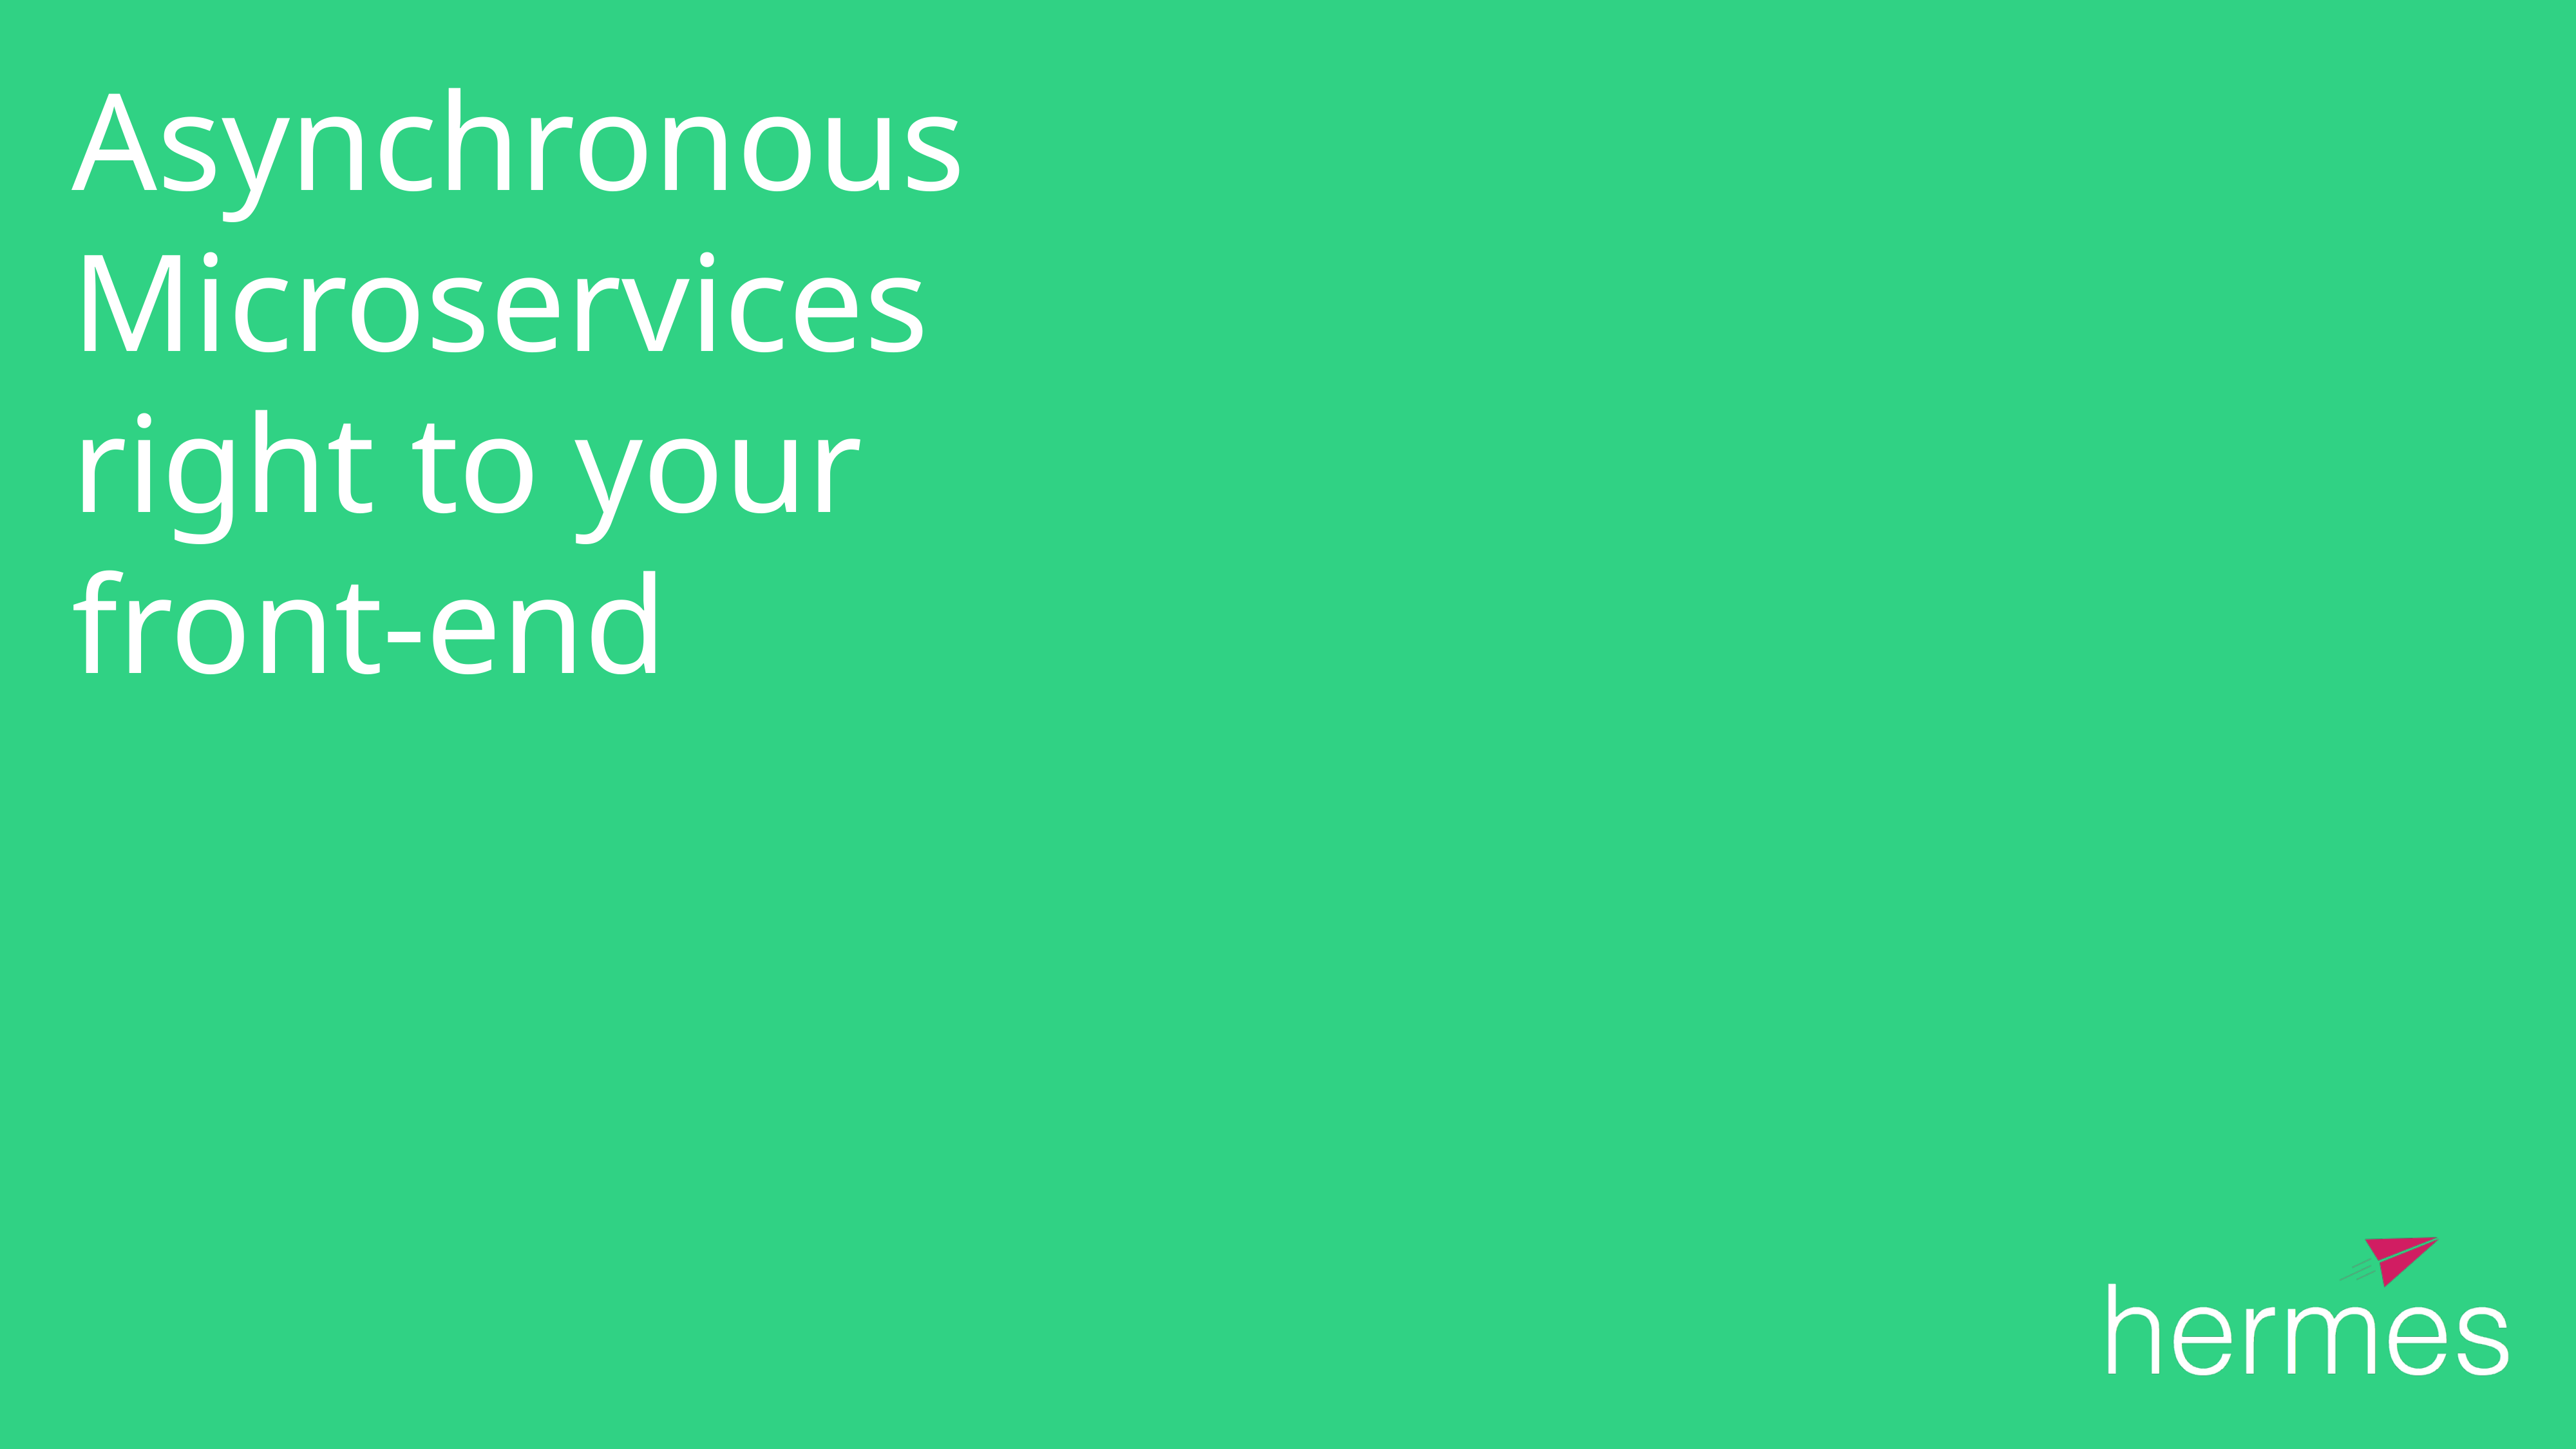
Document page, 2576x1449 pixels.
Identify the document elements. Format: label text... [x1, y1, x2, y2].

text_box Asynchronous Microservices right to your front-end [66, 50, 971, 706]
picture [2087, 1214, 2527, 1423]
